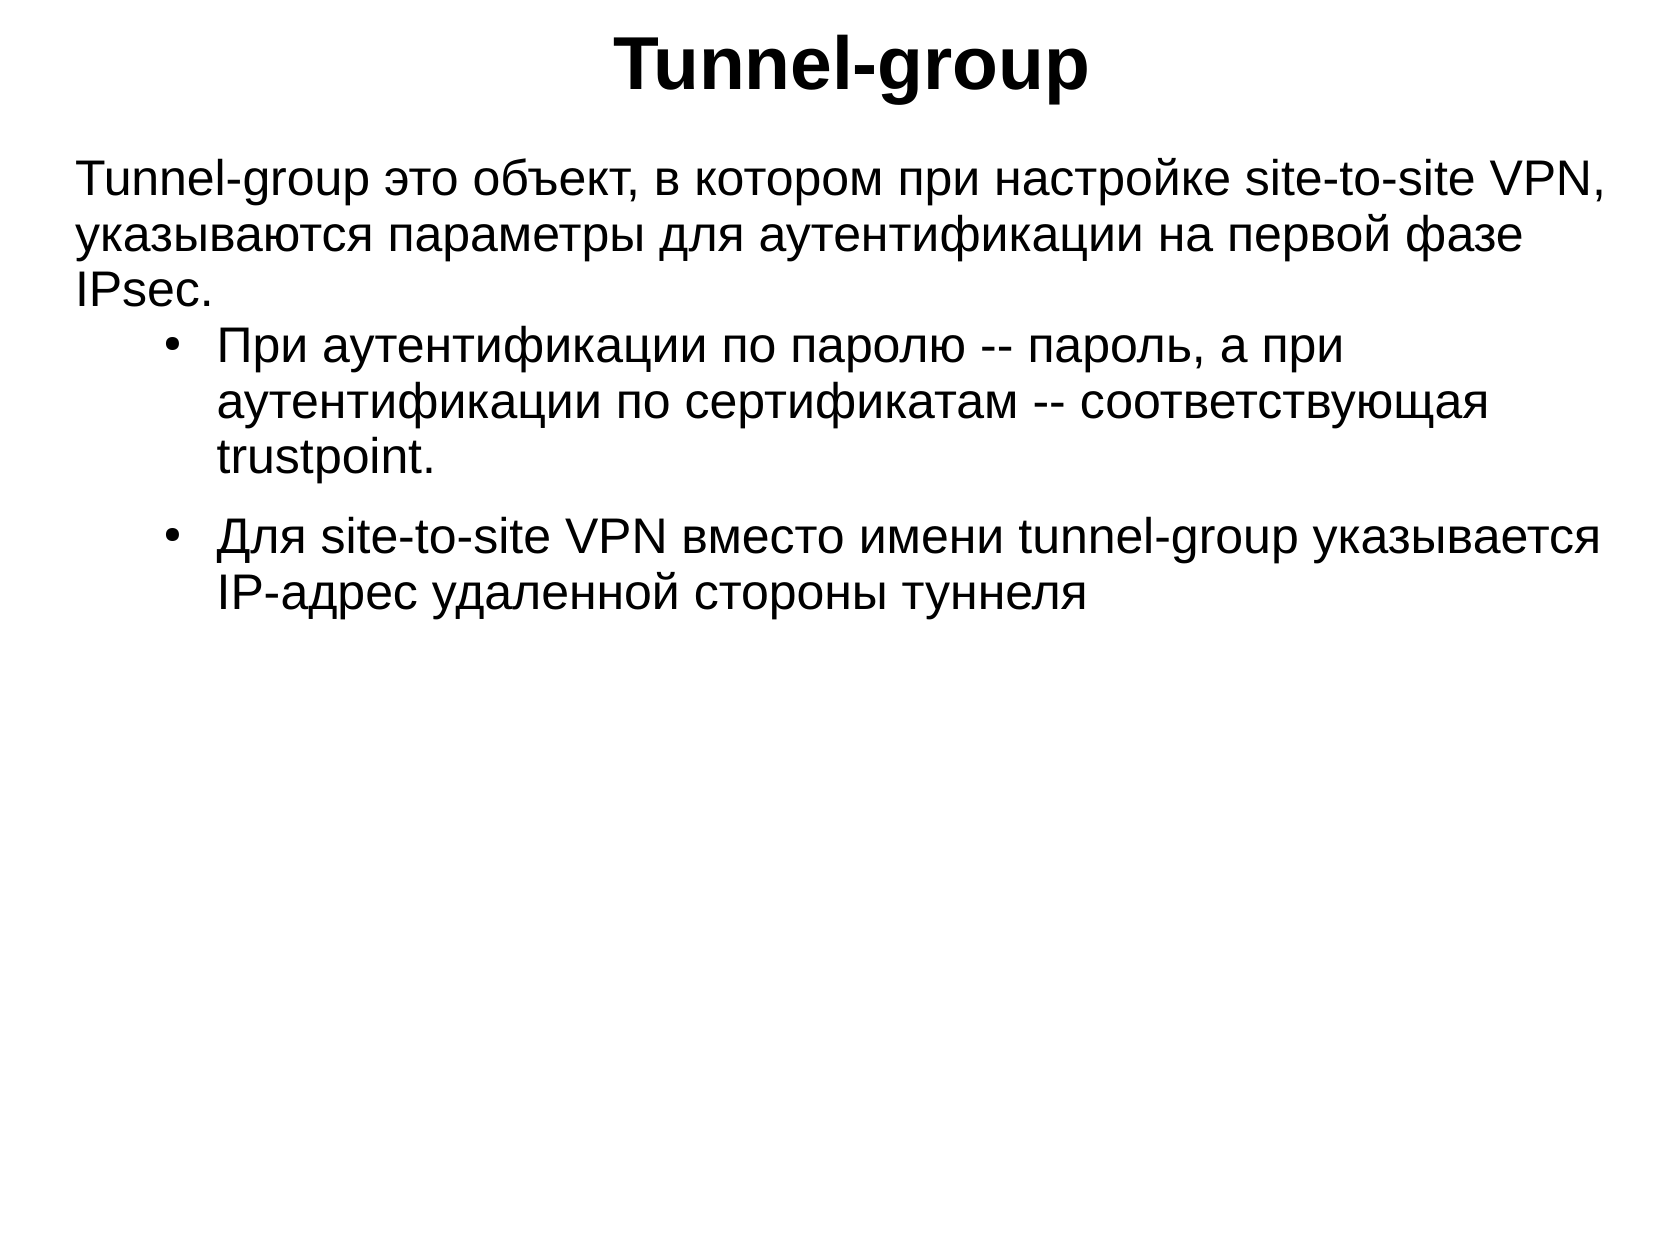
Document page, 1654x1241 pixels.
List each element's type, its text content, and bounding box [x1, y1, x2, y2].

text_box Tunnel-group [64, 37, 1613, 113]
list Tunnel-group это объект, в котором при настройке site-to-site VPN, указываются параметры для аутентификации на первой фазе IPsec. При аутентификации по паролю -- пароль, а при аутентификации по сертификатам -- соответствующая trustpoint. Для site-to-site VPN вместо имени tunnel-group указывается IP-адрес удаленной стороны туннеля [75, 150, 1613, 1209]
